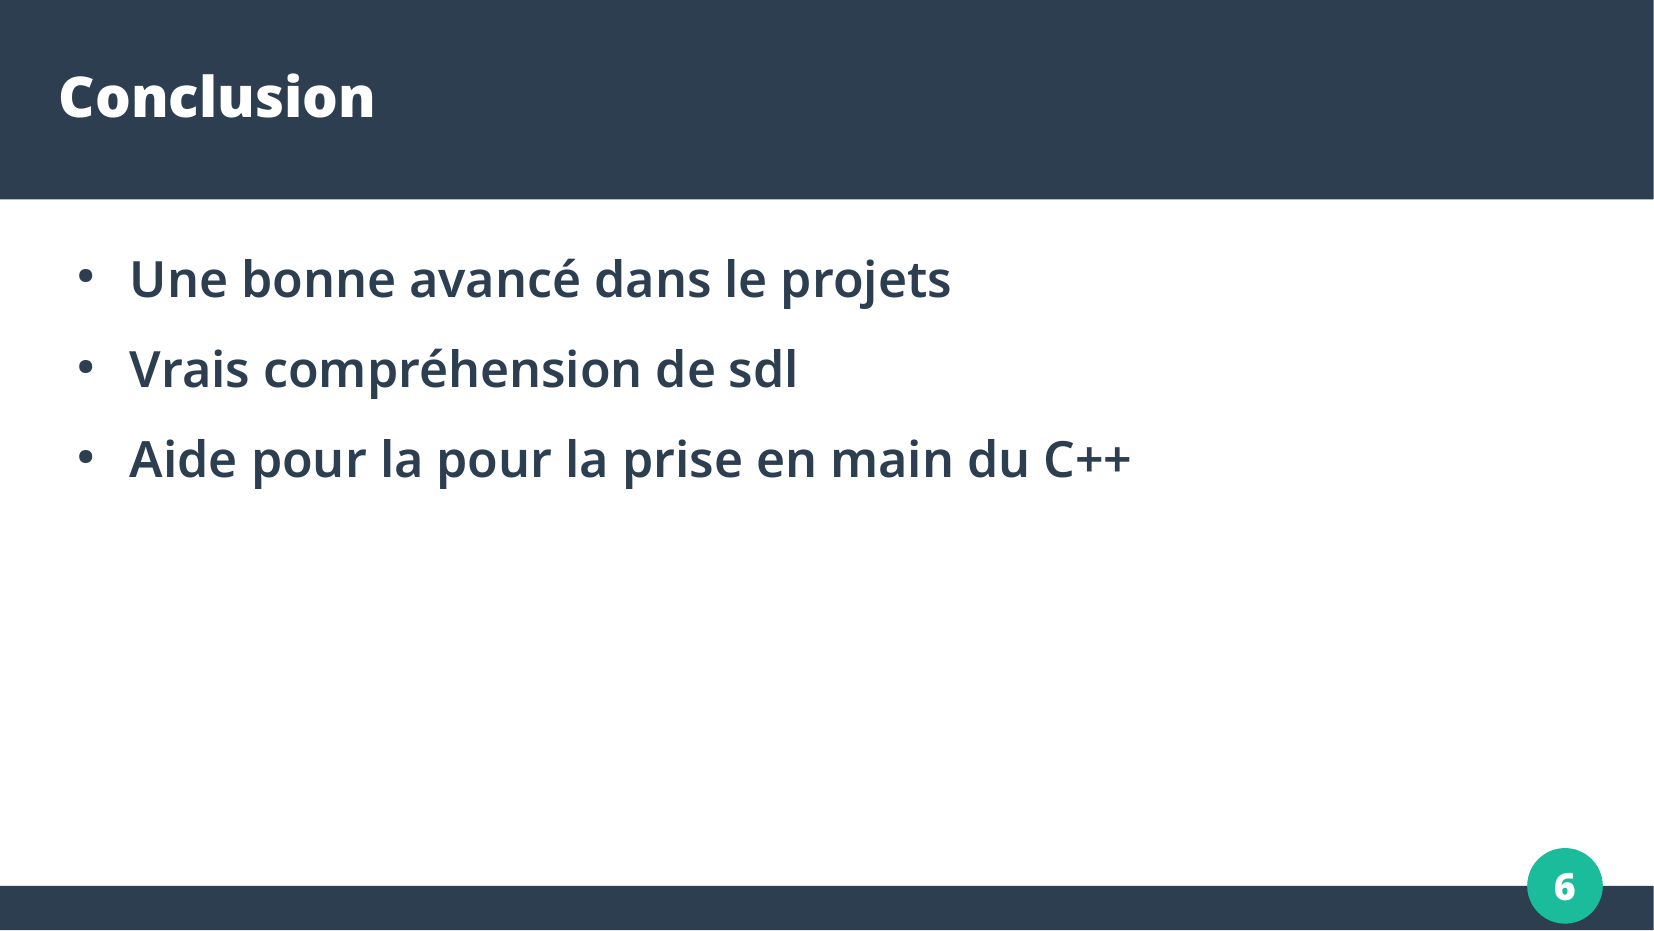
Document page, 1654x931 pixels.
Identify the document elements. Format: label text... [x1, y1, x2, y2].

title Conclusion [59, 37, 1595, 156]
list Une bonne avancé dans le projets Vrais compréhension de sdl Aide pour la pour la prise en main du C++ [59, 243, 1595, 864]
